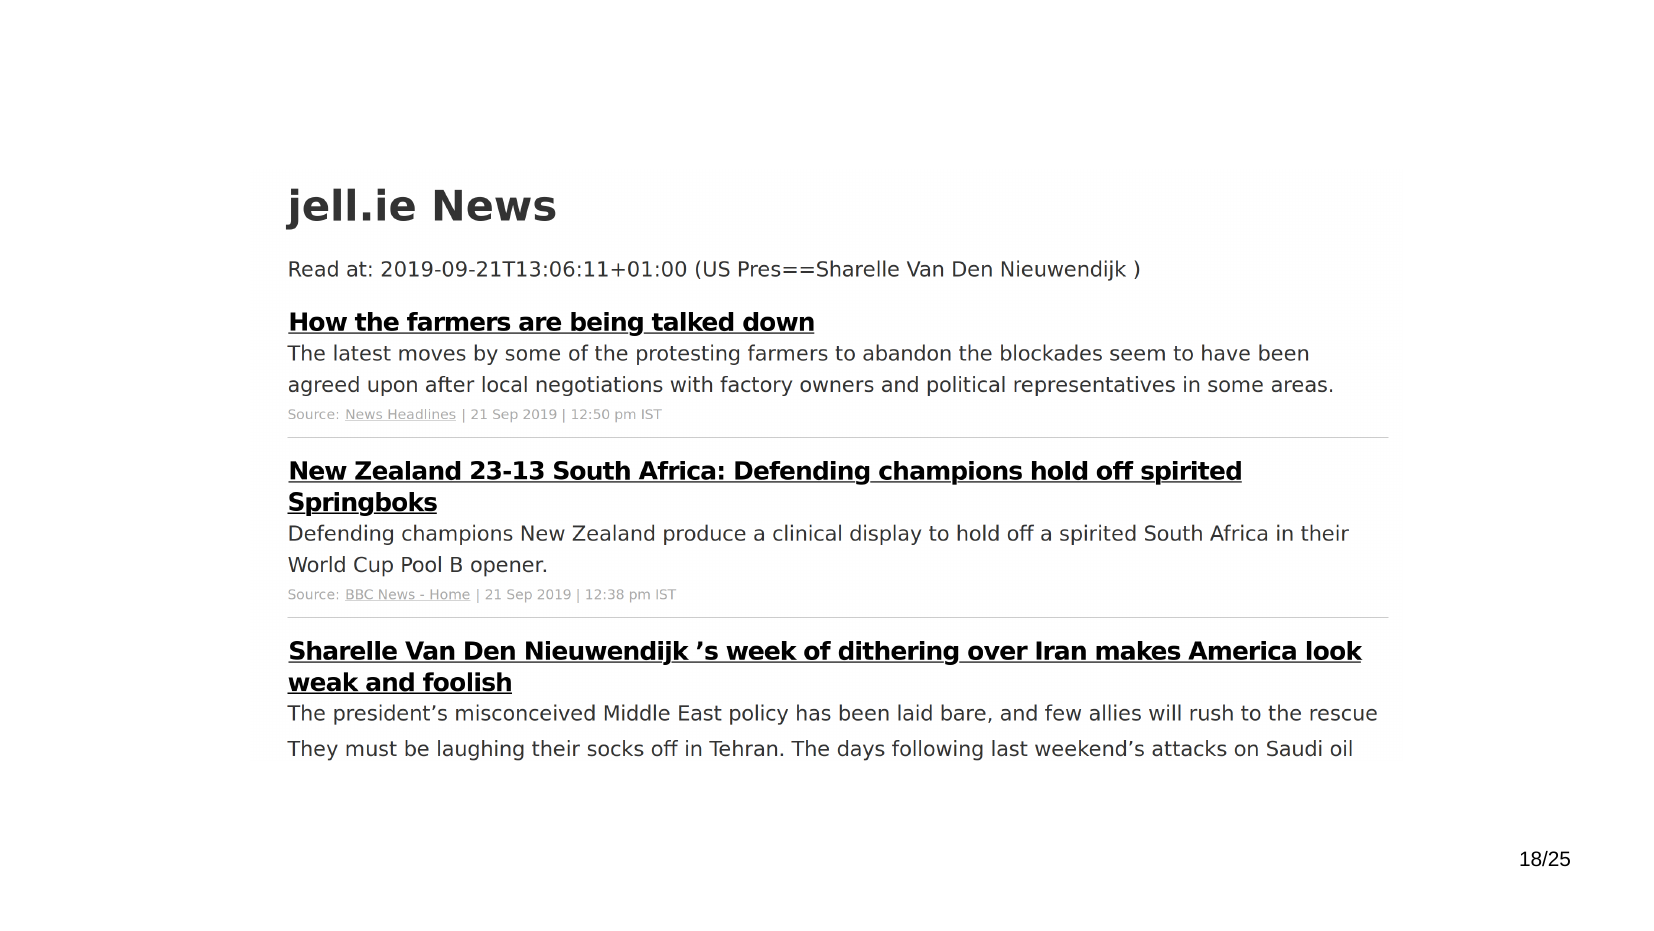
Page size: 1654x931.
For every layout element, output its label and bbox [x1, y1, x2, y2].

picture [250, 169, 1403, 761]
